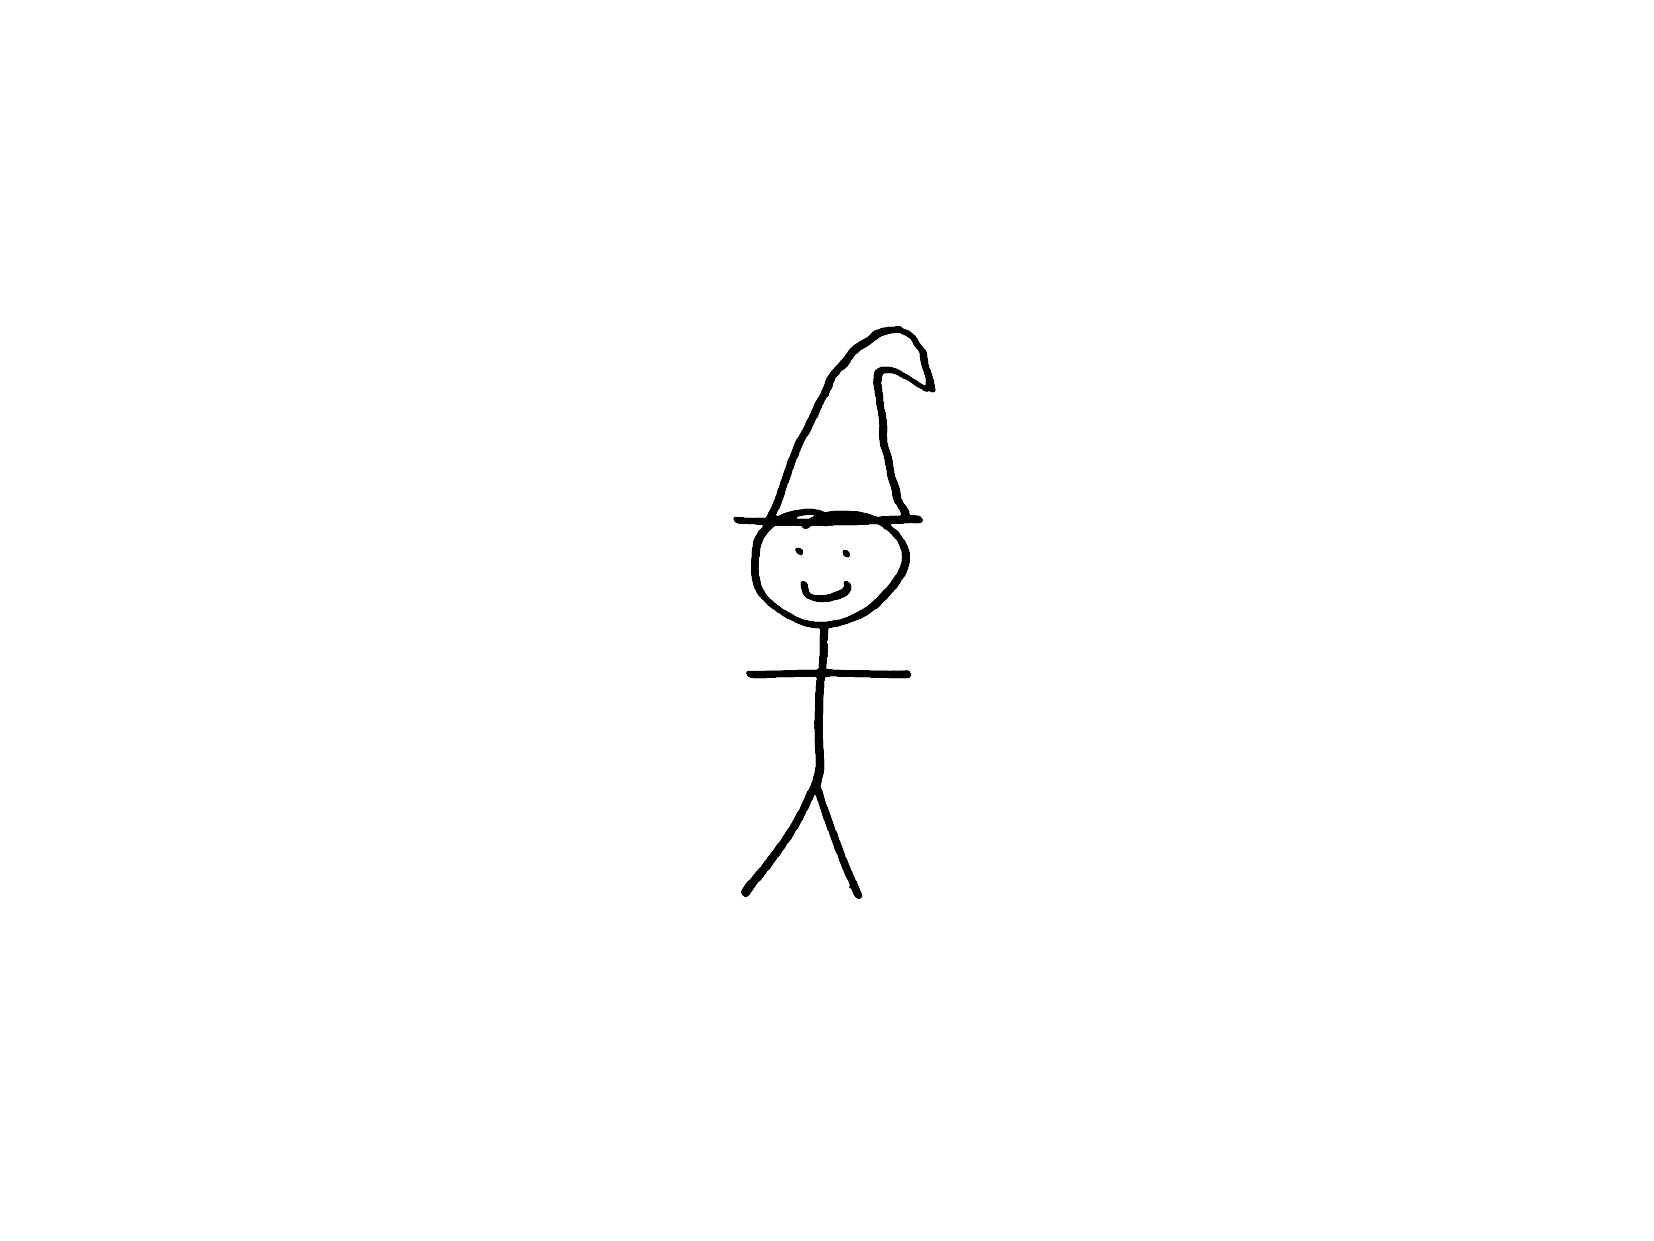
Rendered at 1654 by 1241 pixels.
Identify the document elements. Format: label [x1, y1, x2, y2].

picture [691, 299, 963, 941]
